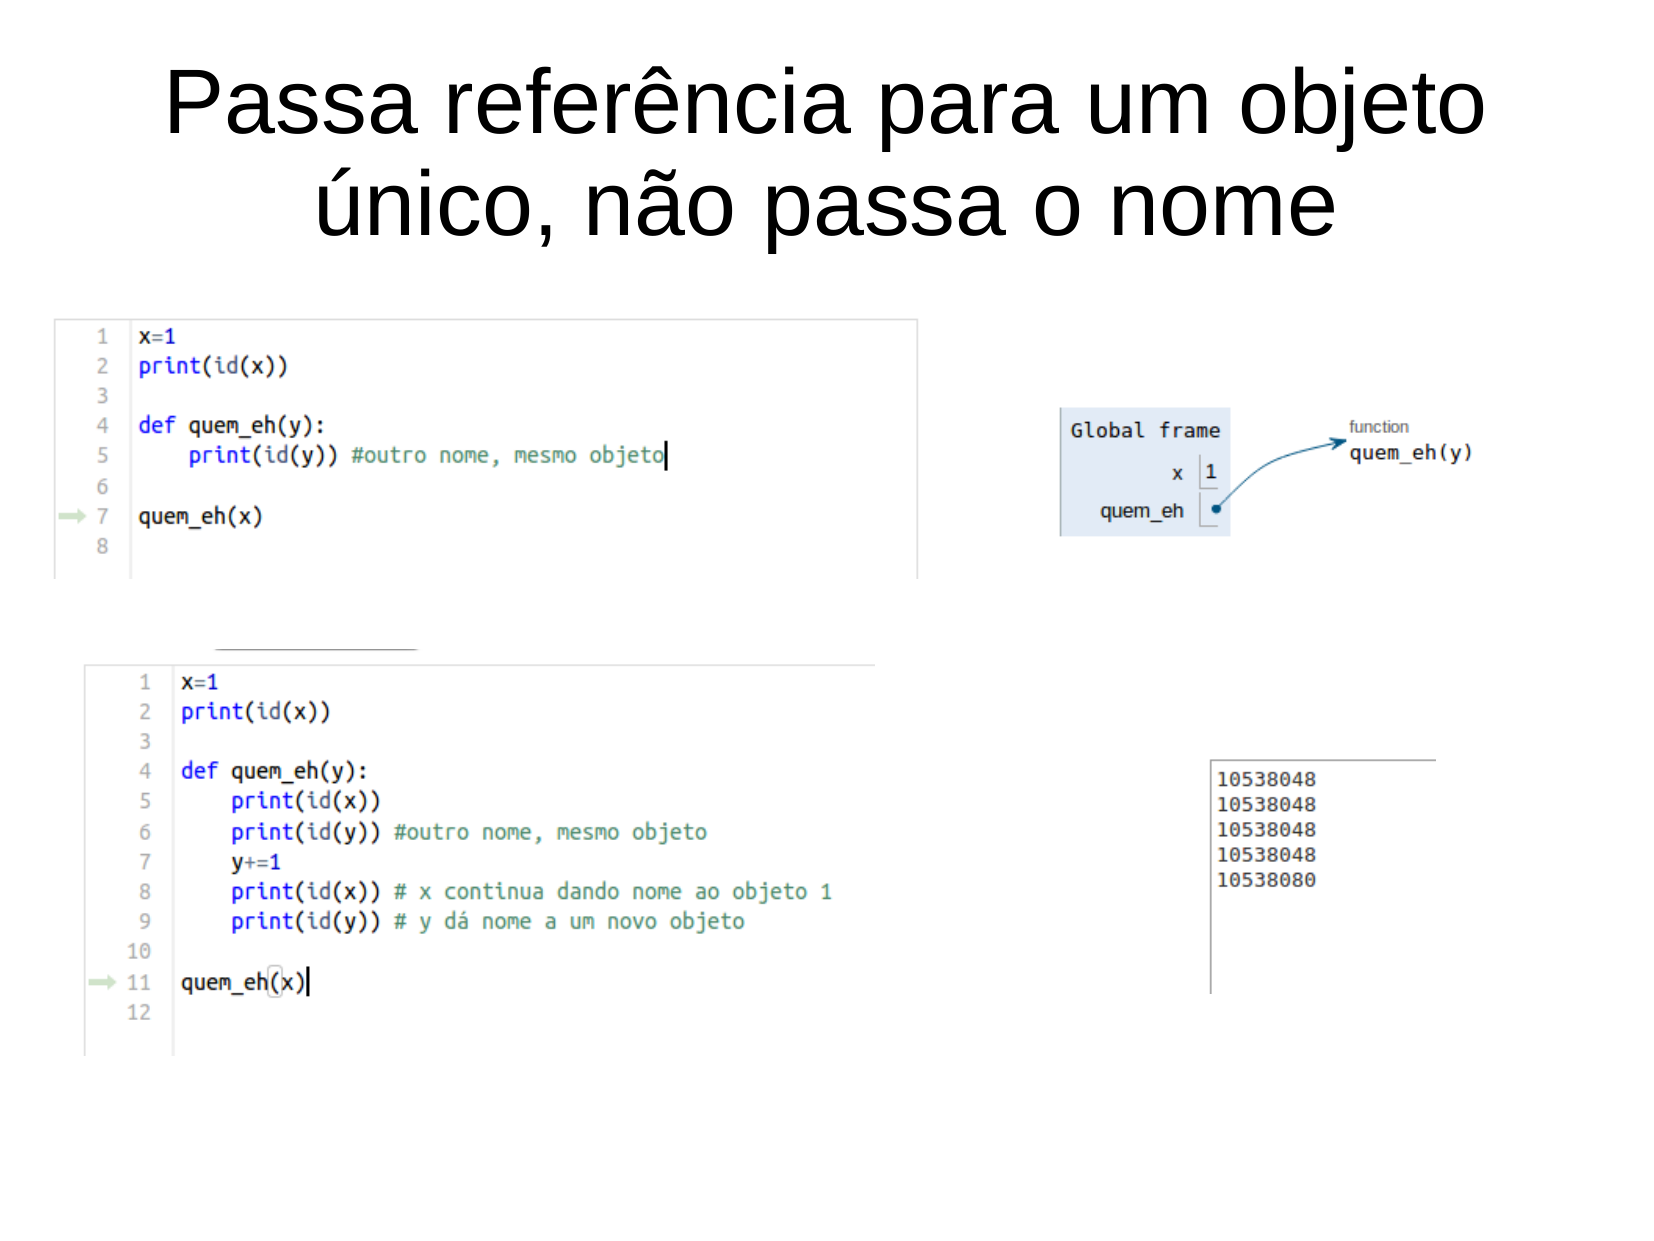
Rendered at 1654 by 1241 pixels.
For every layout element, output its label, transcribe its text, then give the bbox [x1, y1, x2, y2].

picture [1204, 755, 1436, 994]
picture [37, 308, 934, 579]
picture [67, 649, 875, 1056]
picture [1046, 389, 1489, 557]
title Passa referência para um objeto único, não passa o nome [82, 49, 1571, 257]
